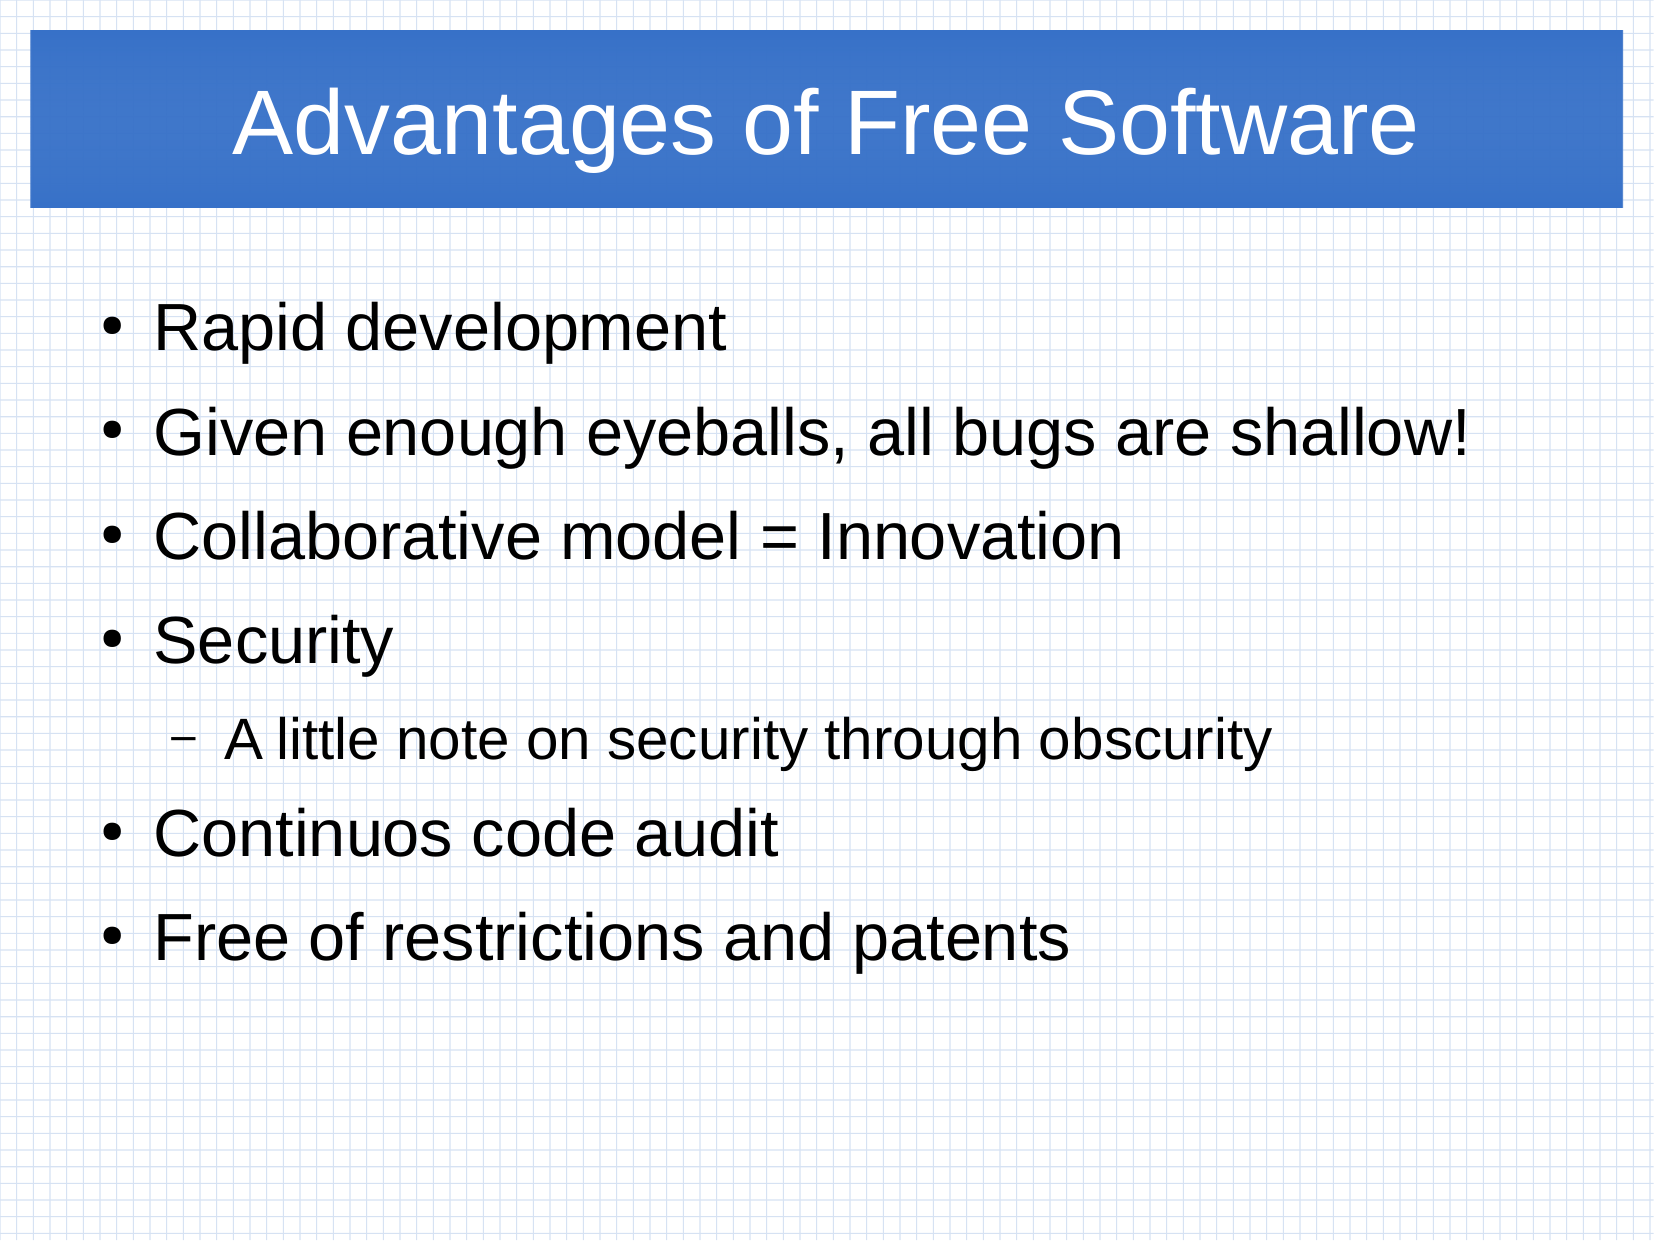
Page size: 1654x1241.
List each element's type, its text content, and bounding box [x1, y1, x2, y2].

title Advantages of Free Software [82, 35, 1571, 210]
list Rapid development Given enough eyeballs, all bugs are shallow! Collaborative model = Innovation Security A little note on security through obscurity Continuos code audit Free of restrictions and patents [82, 290, 1538, 1010]
